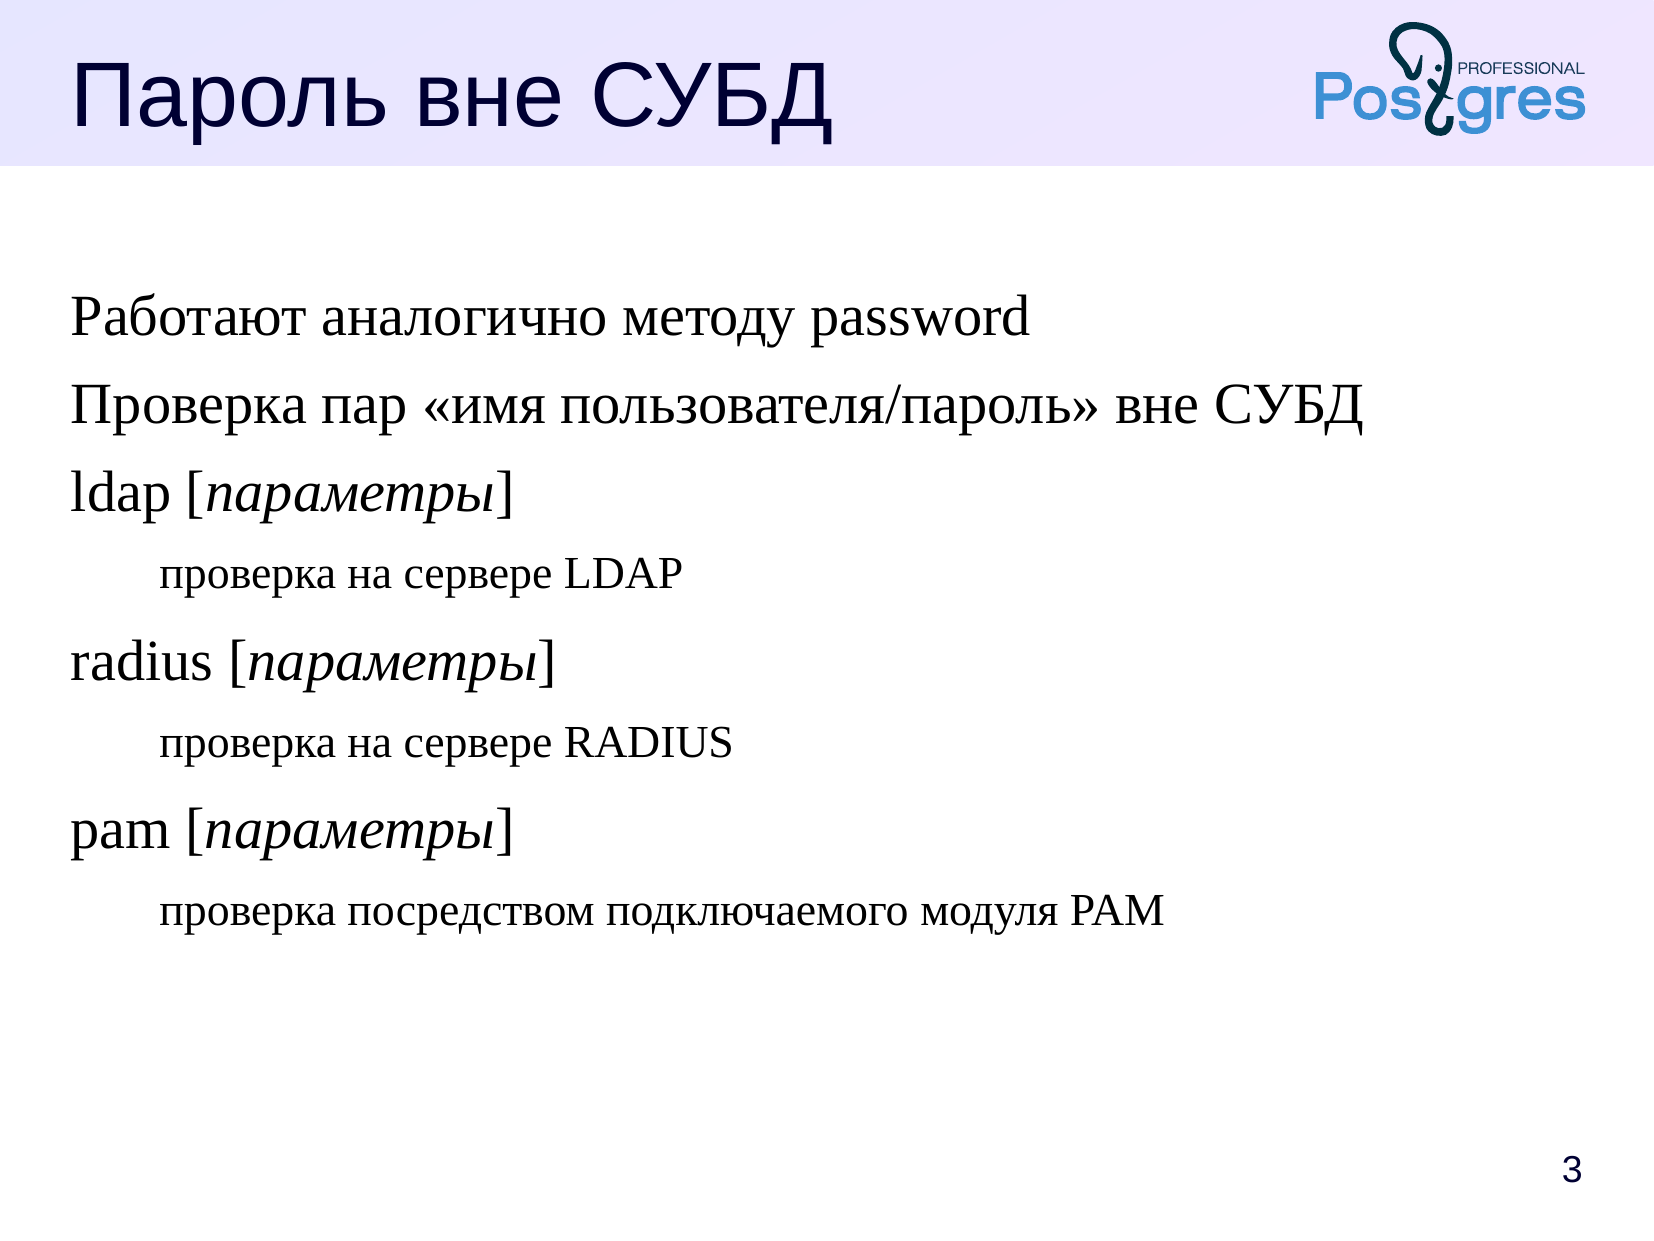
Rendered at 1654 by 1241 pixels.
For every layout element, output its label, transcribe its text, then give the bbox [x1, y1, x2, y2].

list Работают аналогично методу password Проверка пар «имя пользователя/пароль» вне СУБД ldap [параметры] проверка на сервере LDAP radius [параметры] проверка на сервере RADIUS pam [параметры] проверка посредством подключаемого модуля PAM [70, 283, 1583, 1141]
title Пароль вне СУБД [70, 43, 1276, 147]
